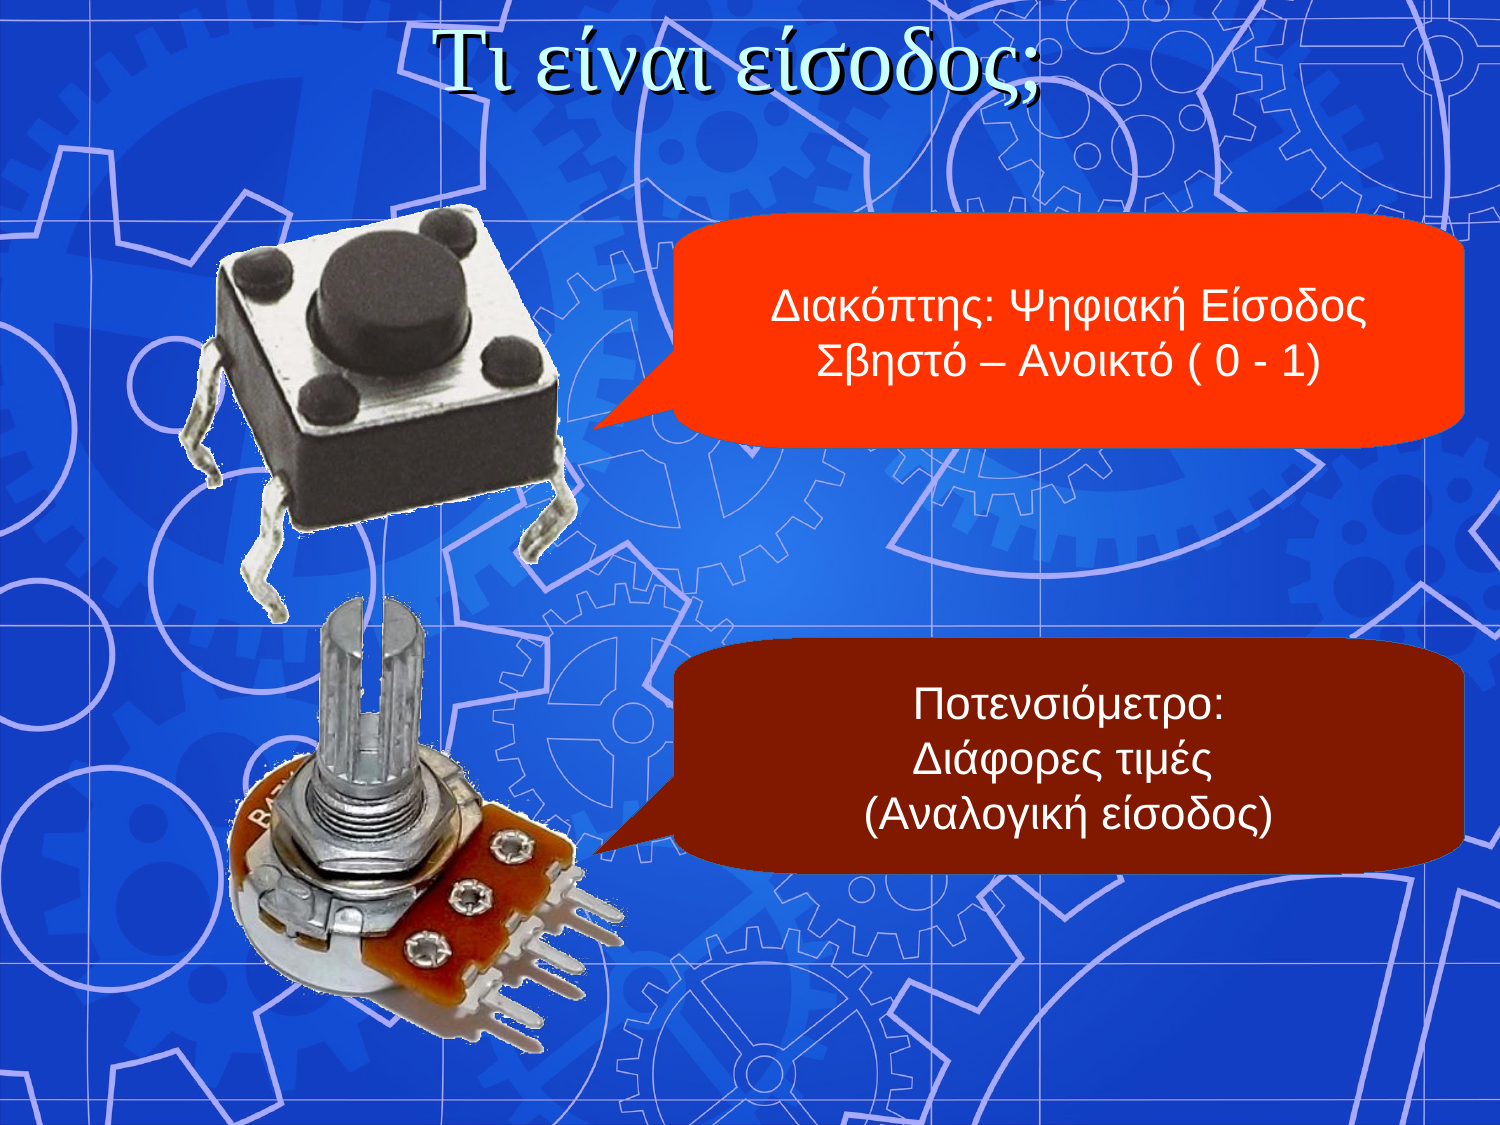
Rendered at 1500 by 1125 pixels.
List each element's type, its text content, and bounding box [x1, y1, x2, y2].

title Τι είναι είσοδος; [35, 6, 1441, 101]
text_box Διακόπτης: Ψηφιακή Είσοδος Σβηστό – Ανοικτό ( 0 - 1) [591, 212, 1465, 449]
picture [0, 0, 1500, 1125]
text_box Ποτενσιόμετρο: Διάφορες τιμές (Αναλογική είσοδος) [591, 637, 1465, 875]
